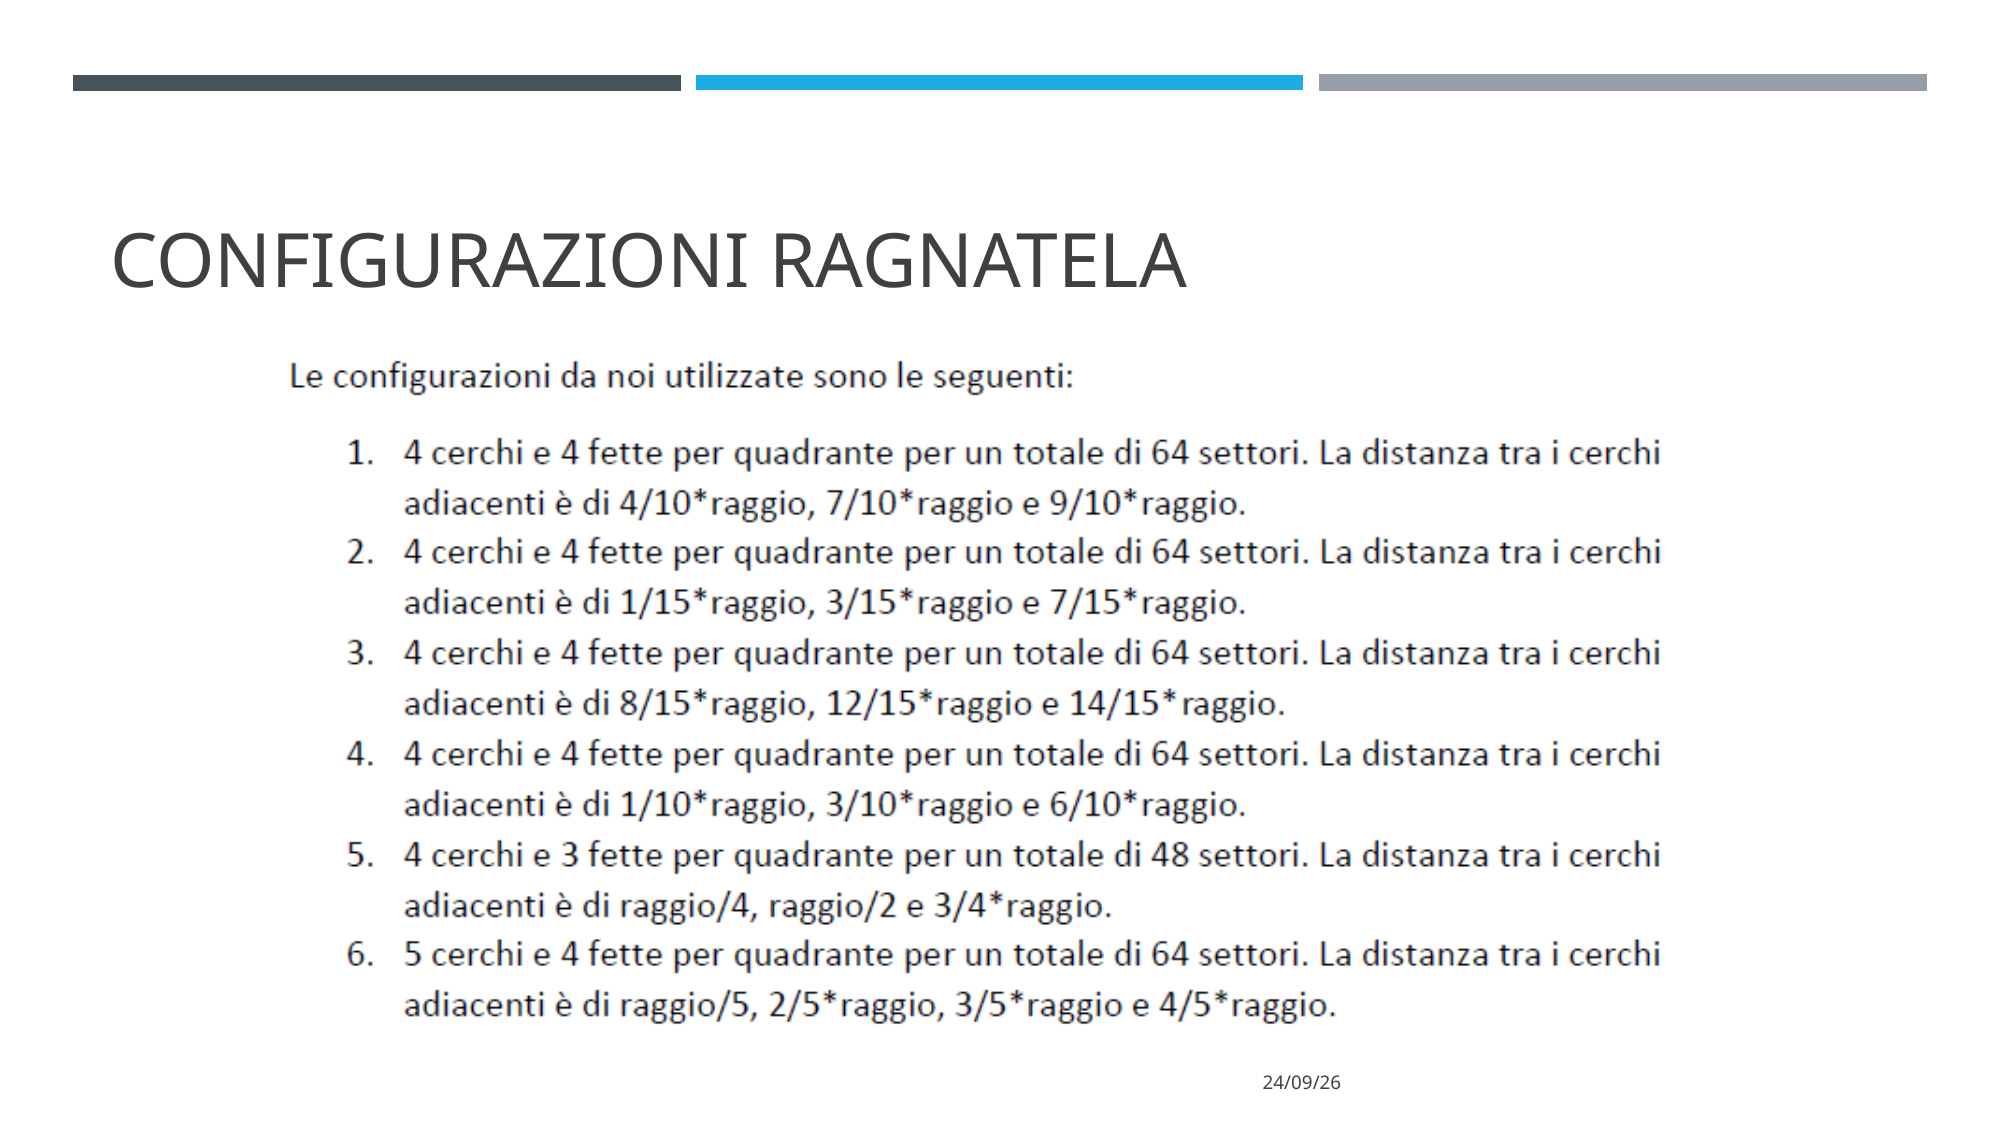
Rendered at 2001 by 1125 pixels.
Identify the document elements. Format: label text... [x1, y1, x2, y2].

title Configurazioni Ragnatela [95, 115, 1905, 311]
picture [285, 356, 1676, 1054]
text_box 19/02/2020 [1247, 1053, 1715, 1114]
